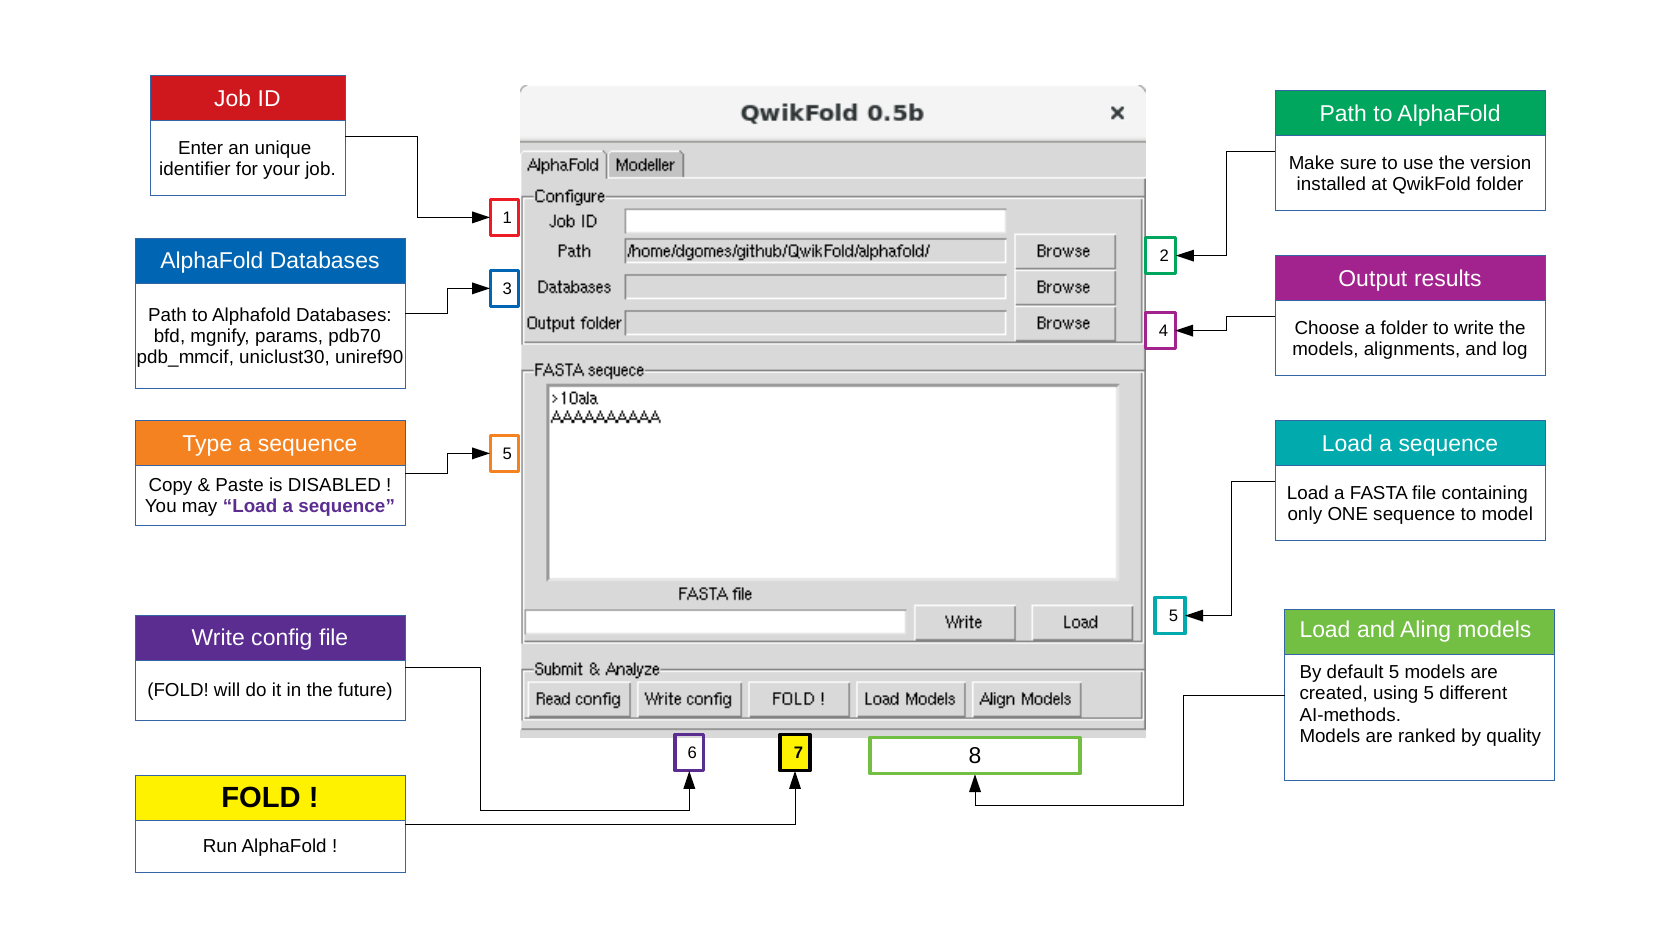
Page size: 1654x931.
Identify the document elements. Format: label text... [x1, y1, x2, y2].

text_box Make sure to use the version installed at QwikFold folder [1275, 135, 1546, 211]
text_box Choose a folder to write the models, alignments, and log [1275, 300, 1546, 376]
text_box By default 5 models are created, using 5 different AI-methods. Models are ranked by quality [1284, 654, 1555, 781]
text_box 8 [870, 737, 1081, 774]
text_box Load a FASTA file containing only ONE sequence to model [1275, 465, 1546, 541]
text_box 1 [490, 199, 519, 236]
text_box Load a sequence [1275, 420, 1546, 465]
text_box (FOLD! will do it in the future) [135, 660, 406, 721]
text_box 6 [675, 734, 704, 771]
text_box Path to Alphafold Databases: bfd, mgnify, params, pdb70 pdb_mmcif, uniclust30, uniref90 [135, 283, 406, 389]
text_box Load and Aling models [1284, 609, 1555, 654]
text_box 4 [1145, 312, 1176, 349]
text_box Run AlphaFold ! [135, 820, 406, 873]
picture [520, 85, 1146, 738]
text_box Write config file [135, 615, 406, 660]
text_box Copy & Paste is DISABLED ! You may “Load a sequence” [135, 465, 406, 526]
text_box 2 [1145, 237, 1176, 274]
text_box Output results [1275, 255, 1546, 300]
text_box Type a sequence [135, 420, 406, 465]
text_box Path to AlphaFold [1275, 90, 1546, 135]
text_box 5 [490, 435, 519, 472]
text_box 3 [490, 270, 519, 307]
text_box 7 [780, 734, 811, 771]
text_box AlphaFold Databases [135, 238, 406, 283]
text_box Enter an unique identifier for your job. [150, 120, 346, 196]
text_box Job ID [150, 75, 346, 120]
text_box 5 [1155, 597, 1186, 634]
text_box FOLD ! [135, 775, 406, 820]
